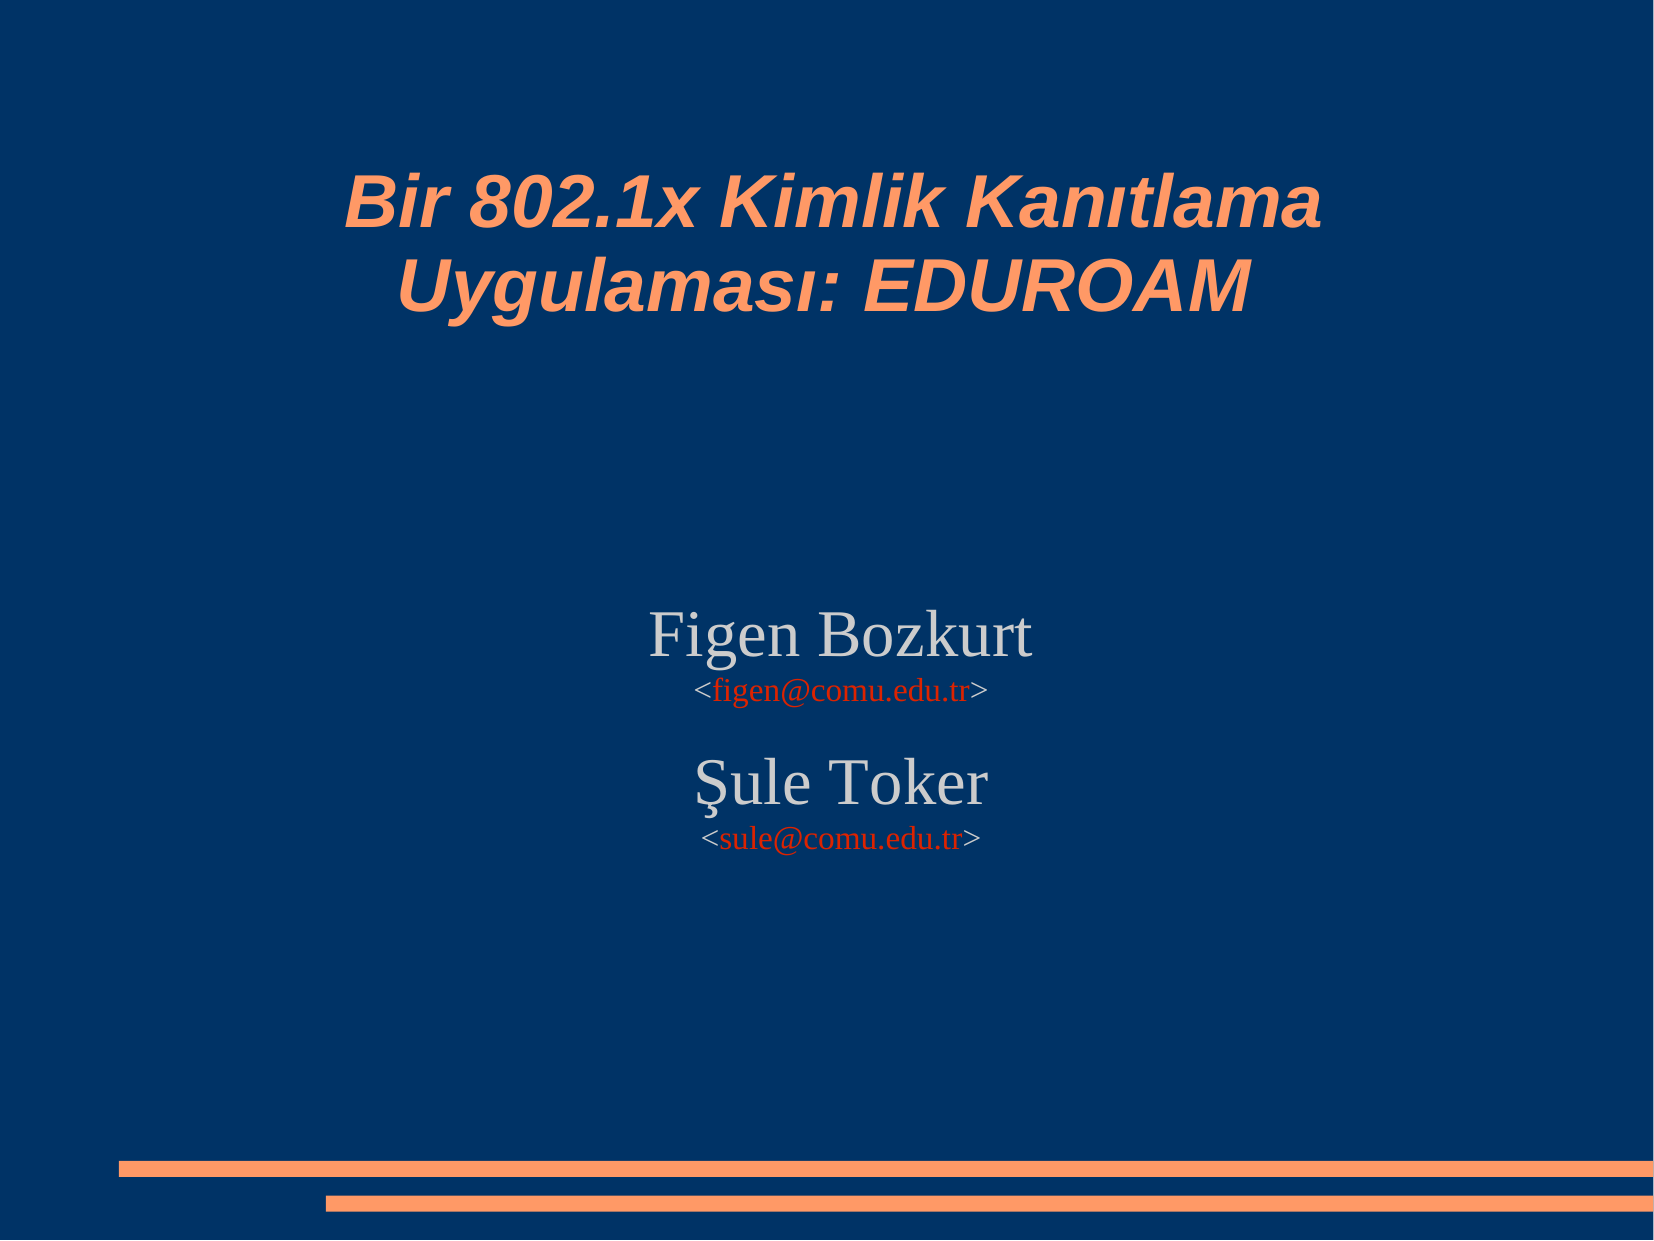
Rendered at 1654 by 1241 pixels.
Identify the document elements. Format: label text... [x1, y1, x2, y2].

title Bir 802.1x Kimlik Kanıtlama Uygulaması: EDUROAM [118, 147, 1531, 340]
subtitle Figen Bozkurt <figen@comu.edu.tr> Şule Toker <sule@comu.edu.tr> [121, 329, 1561, 1125]
